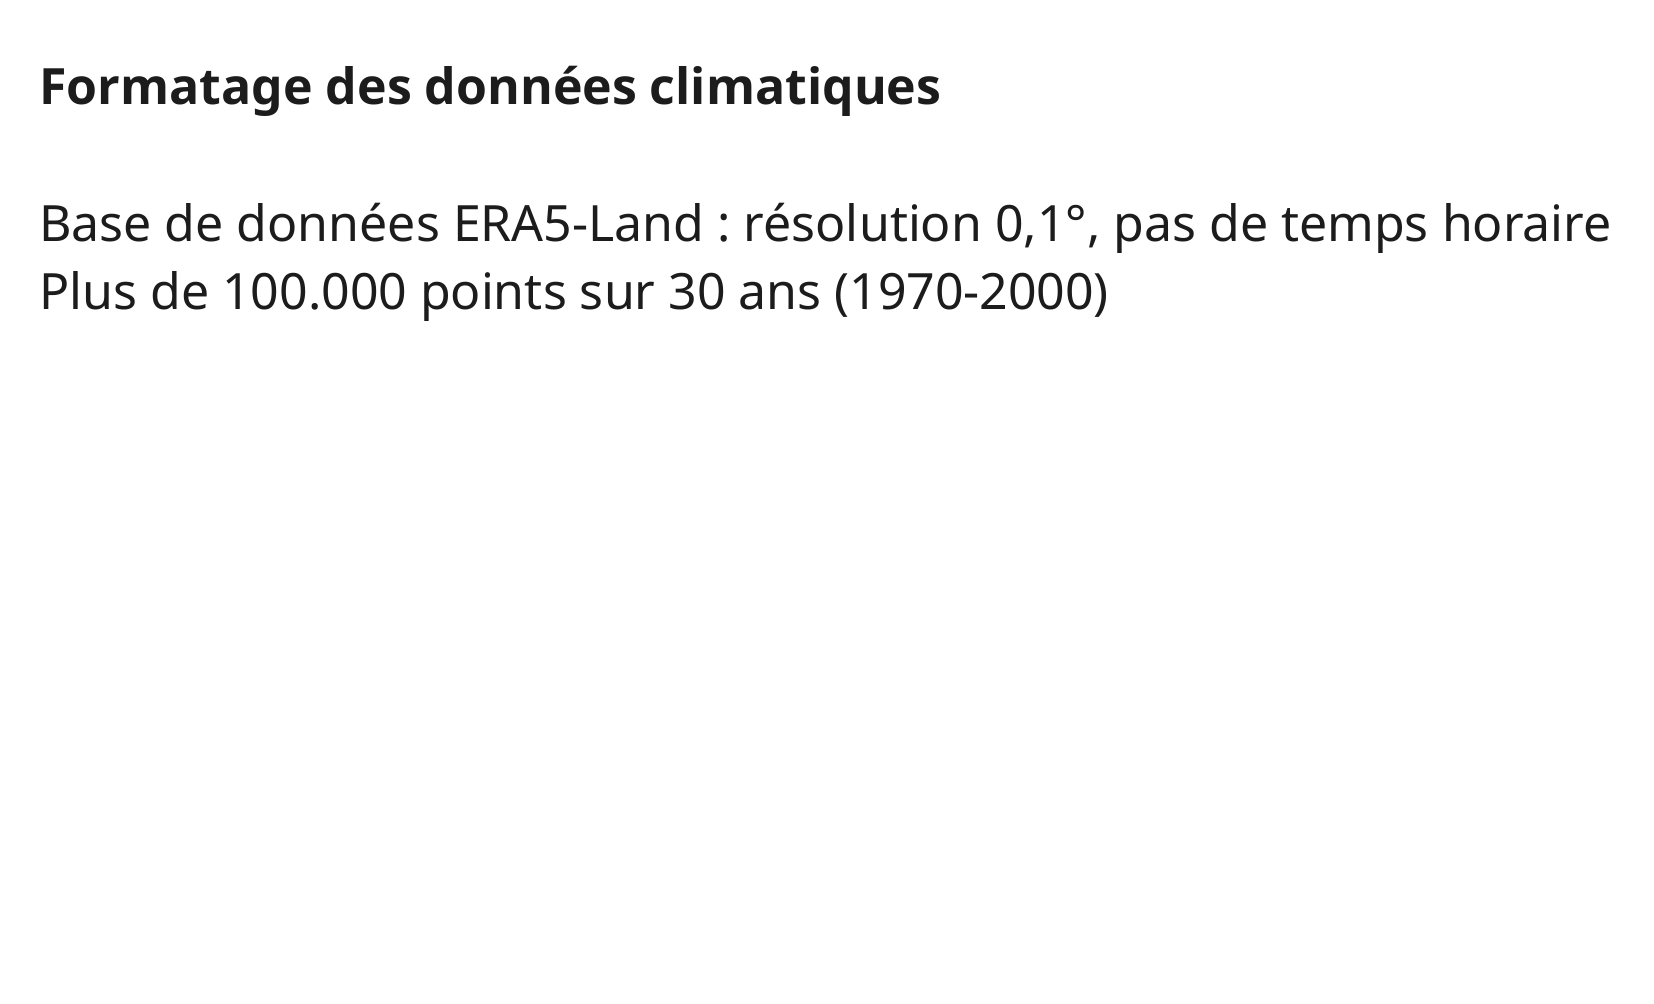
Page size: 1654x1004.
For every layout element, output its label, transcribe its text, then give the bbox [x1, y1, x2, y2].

text_box Formatage des données climatiques Base de données ERA5-Land : résolution 0,1°, pas de temps horaire Plus de 100.000 points sur 30 ans (1970-2000) [39, 50, 1644, 849]
